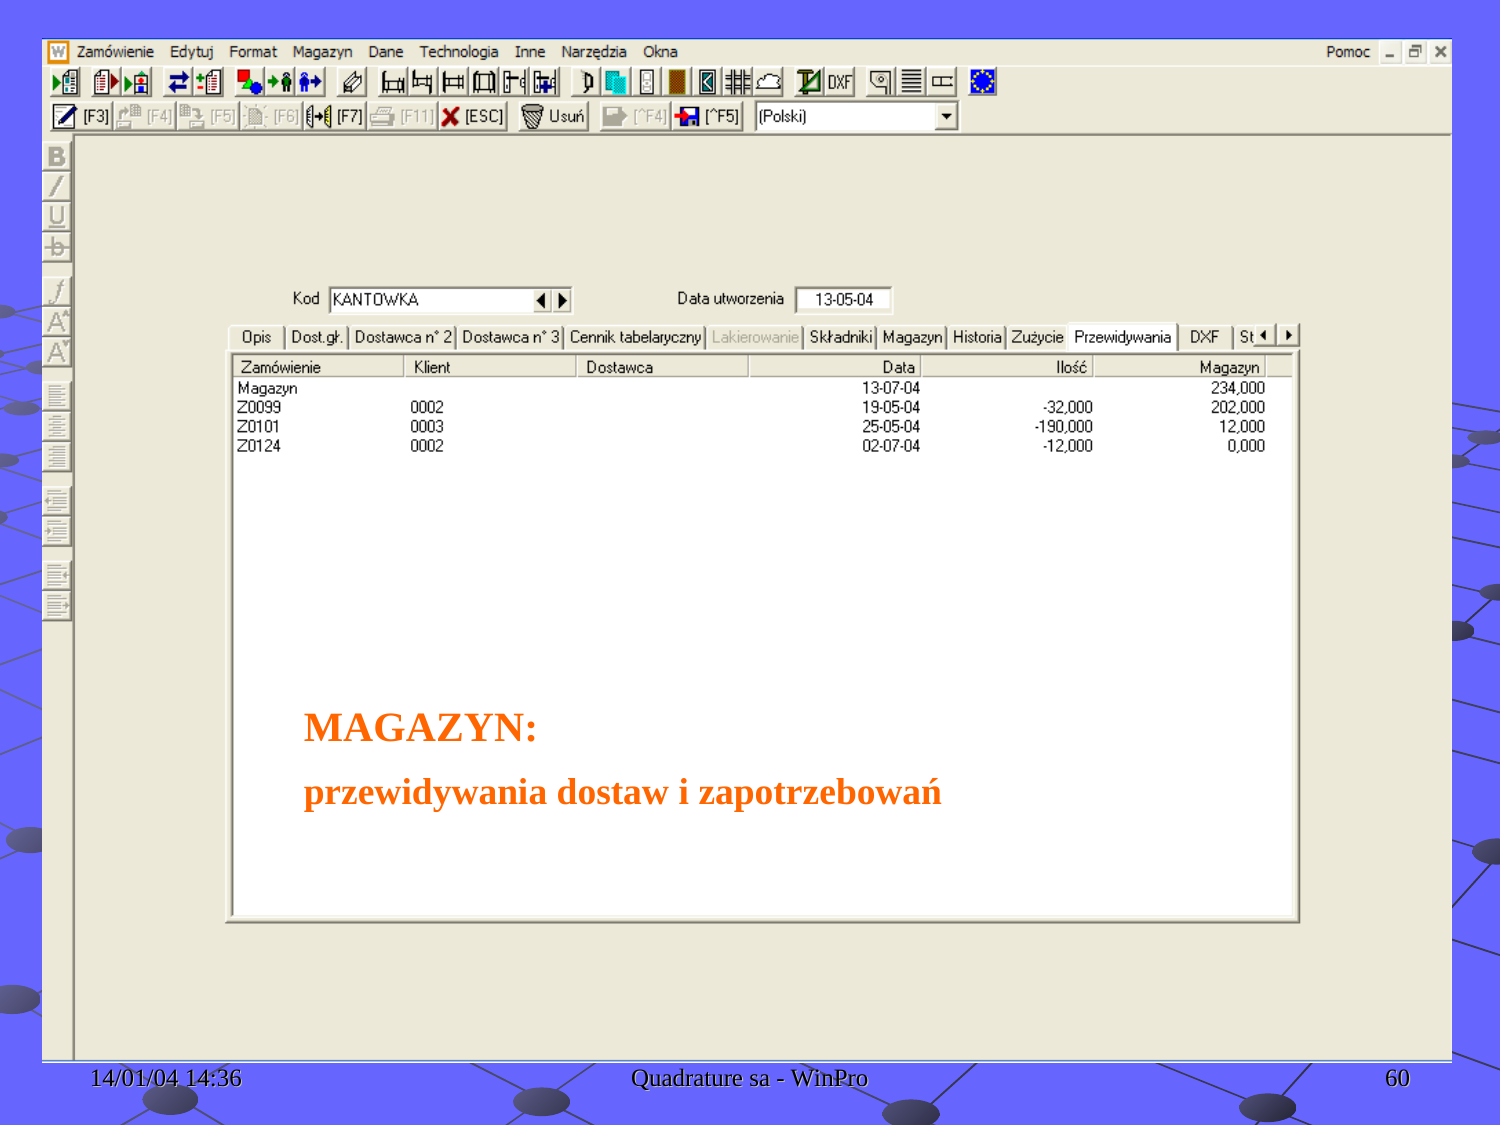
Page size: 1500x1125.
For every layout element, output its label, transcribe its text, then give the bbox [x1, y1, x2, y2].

picture [42, 38, 1452, 1063]
text_box MAGAZYN: przewidywania dostaw i zapotrzebowań [303, 707, 1053, 813]
